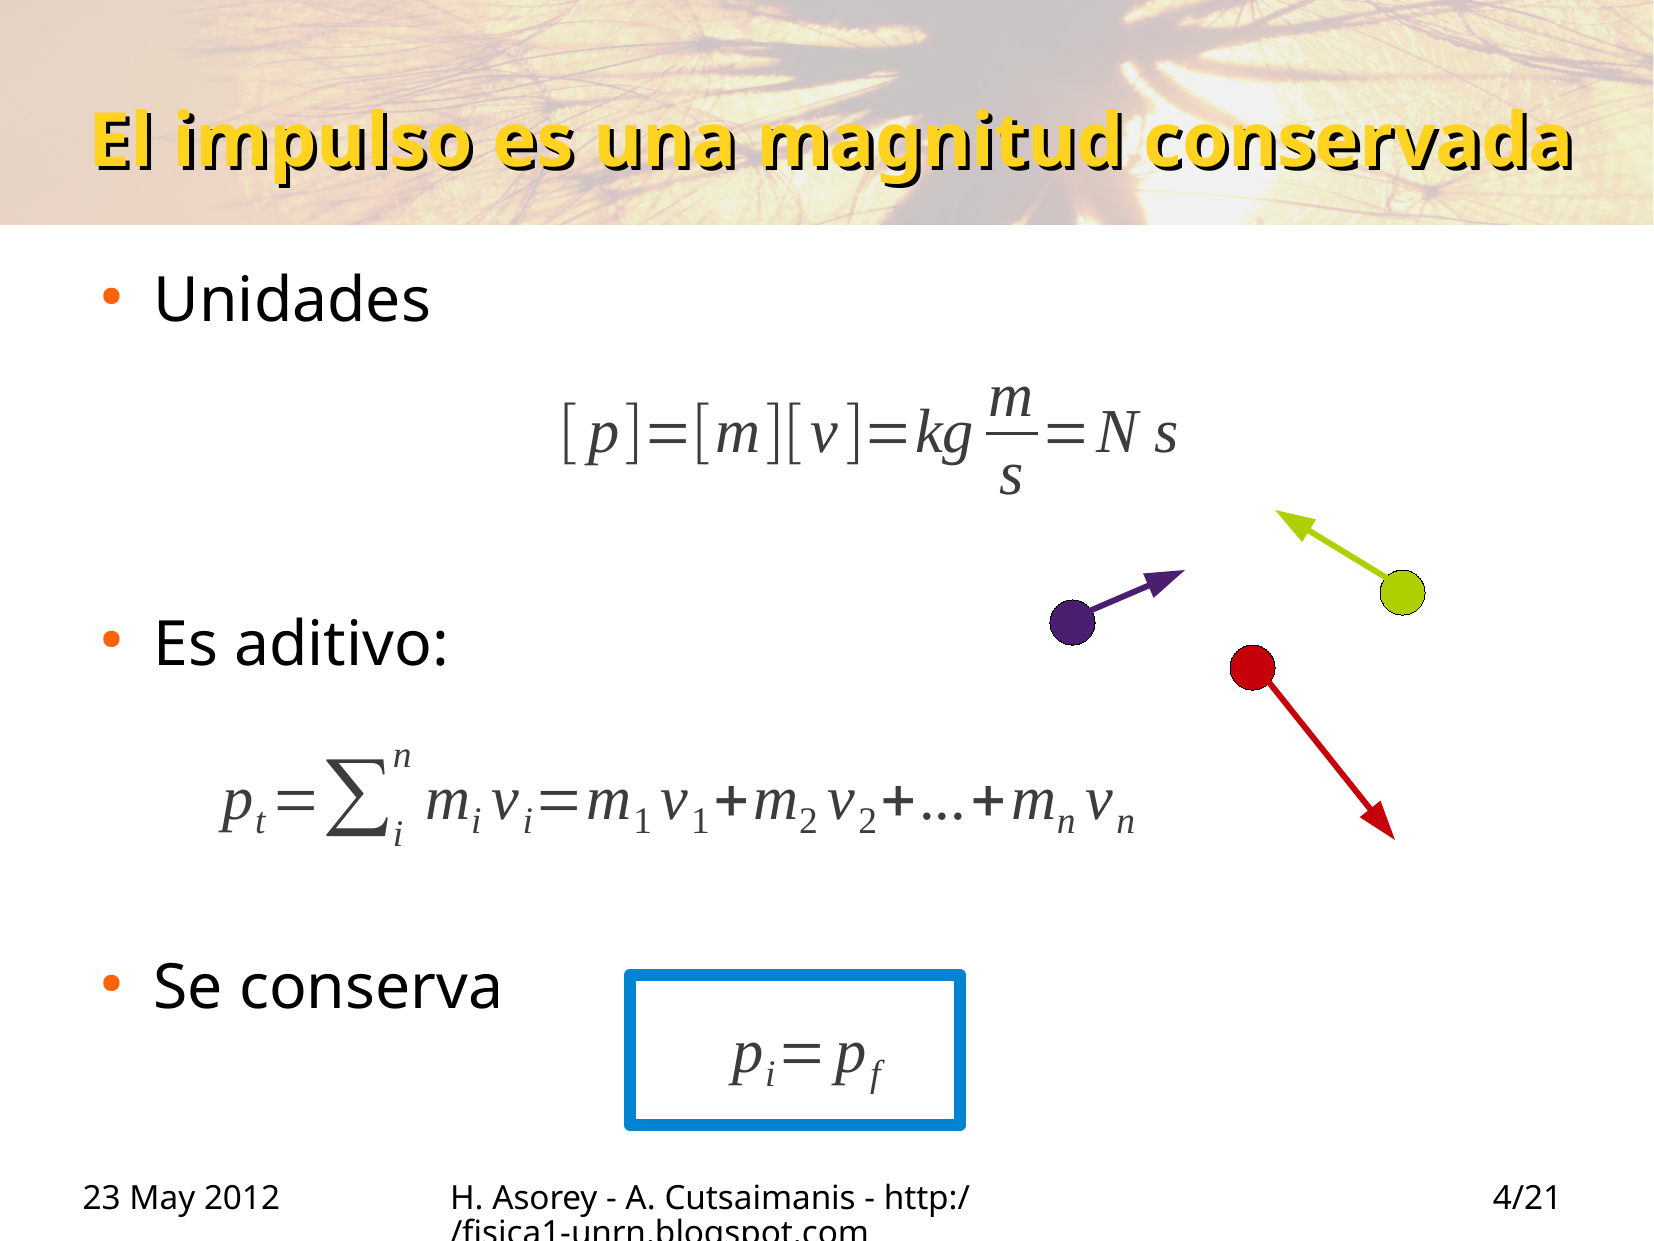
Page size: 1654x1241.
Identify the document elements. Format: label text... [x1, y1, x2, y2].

text_box [1230, 645, 1276, 691]
list Unidades Es aditivo: Se conserva [82, 255, 1571, 1156]
chart [720, 1016, 894, 1096]
text_box [1049, 599, 1096, 646]
picture [0, 0, 1654, 225]
chart [210, 735, 1142, 854]
chart [554, 360, 1186, 508]
text_box [1380, 570, 1426, 616]
title El impulso es una magnitud conservada [86, 49, 1576, 226]
